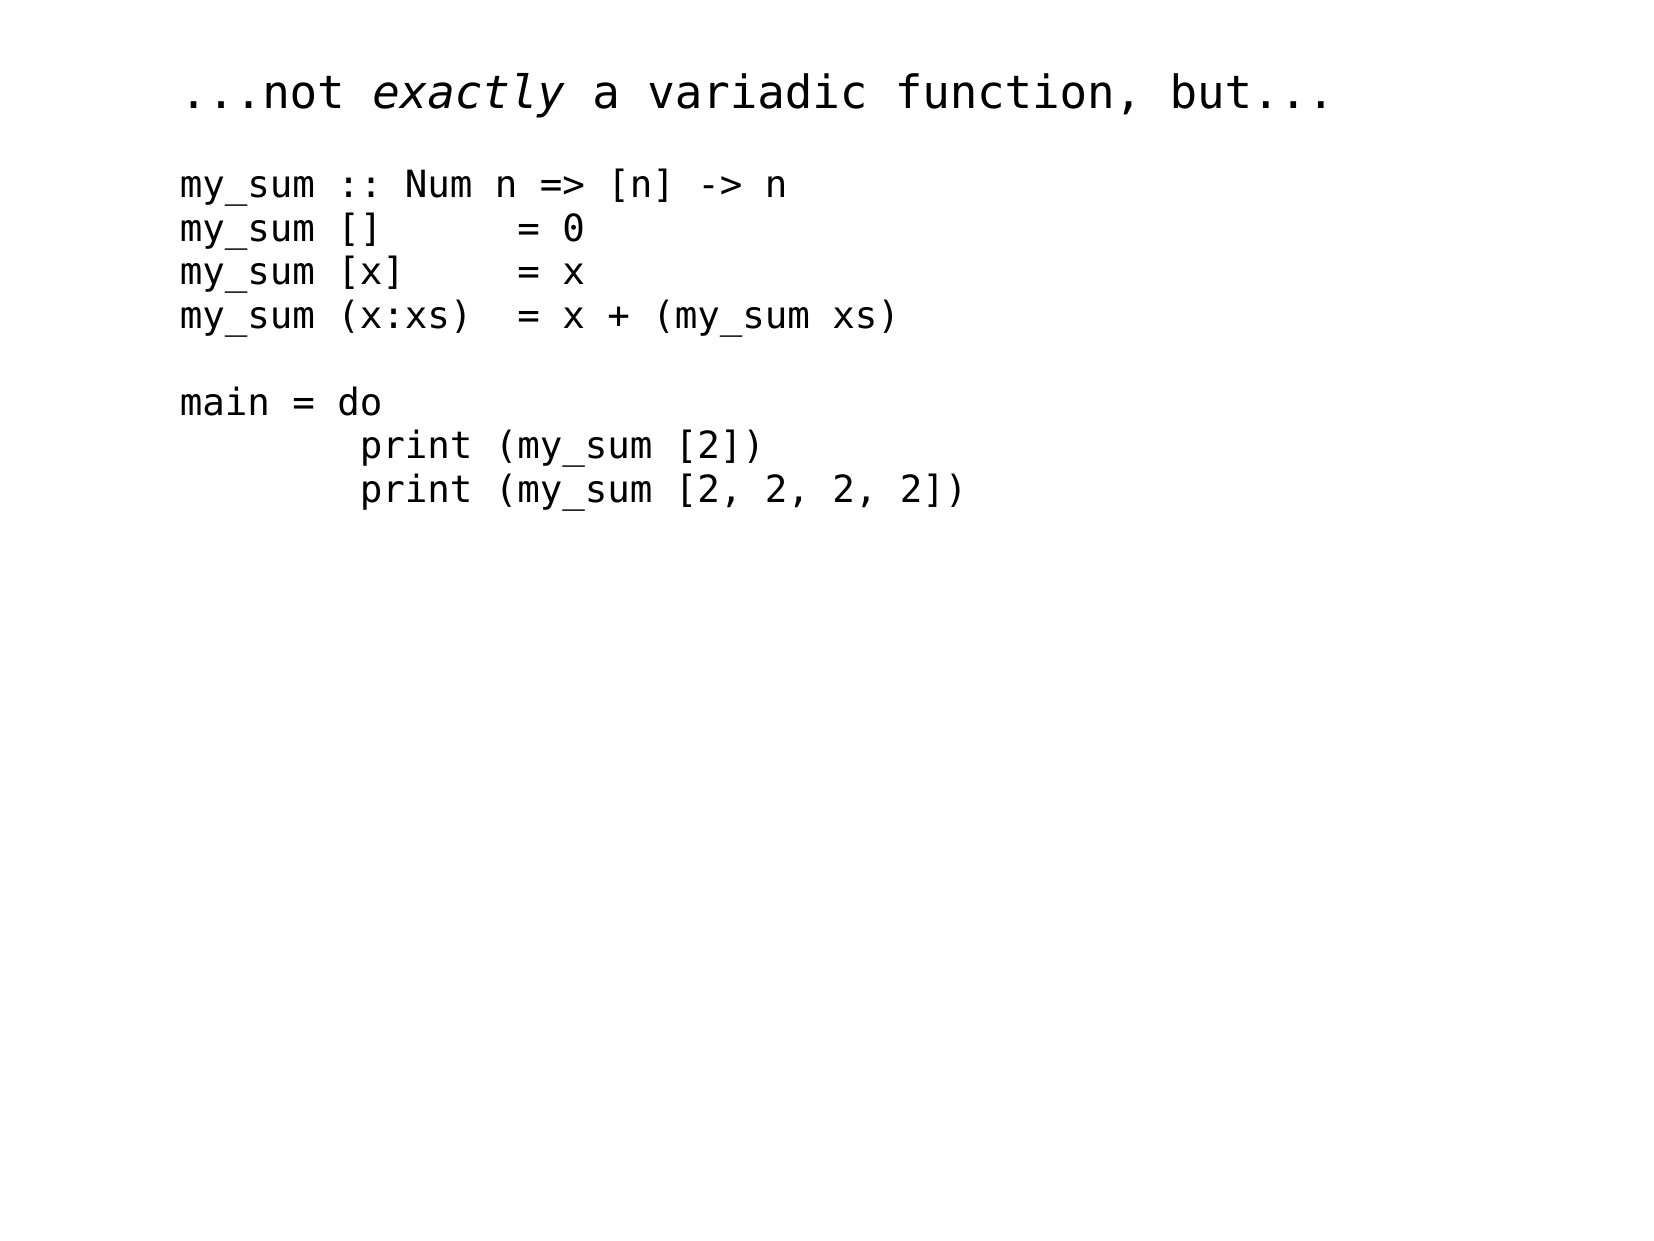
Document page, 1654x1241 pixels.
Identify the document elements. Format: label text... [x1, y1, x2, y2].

text_box ...not exactly a variadic function, but... my_sum :: Num n => [n] -> n my_sum [] = 0 my_sum [x] = x my_sum (x:xs) = x + (my_sum xs) main = do print (my_sum [2]) print (my_sum [2, 2, 2, 2]) [165, 58, 1350, 590]
